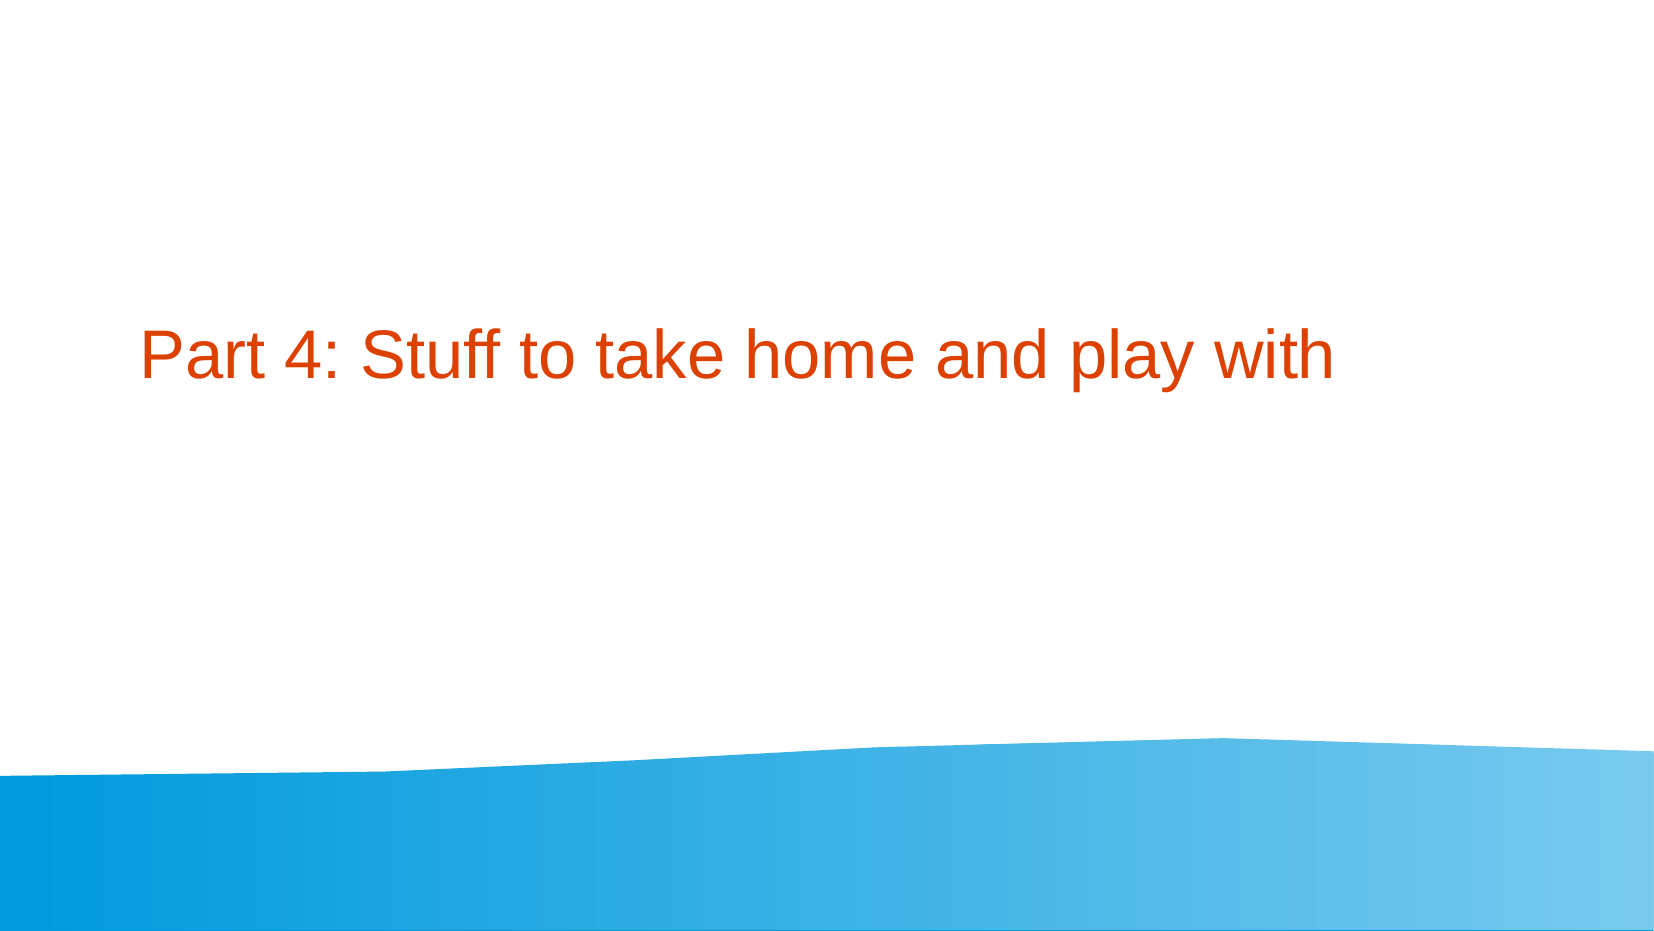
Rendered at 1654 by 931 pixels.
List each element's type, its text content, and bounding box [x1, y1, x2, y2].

title Part 4: Stuff to take home and play with [0, 265, 1477, 443]
